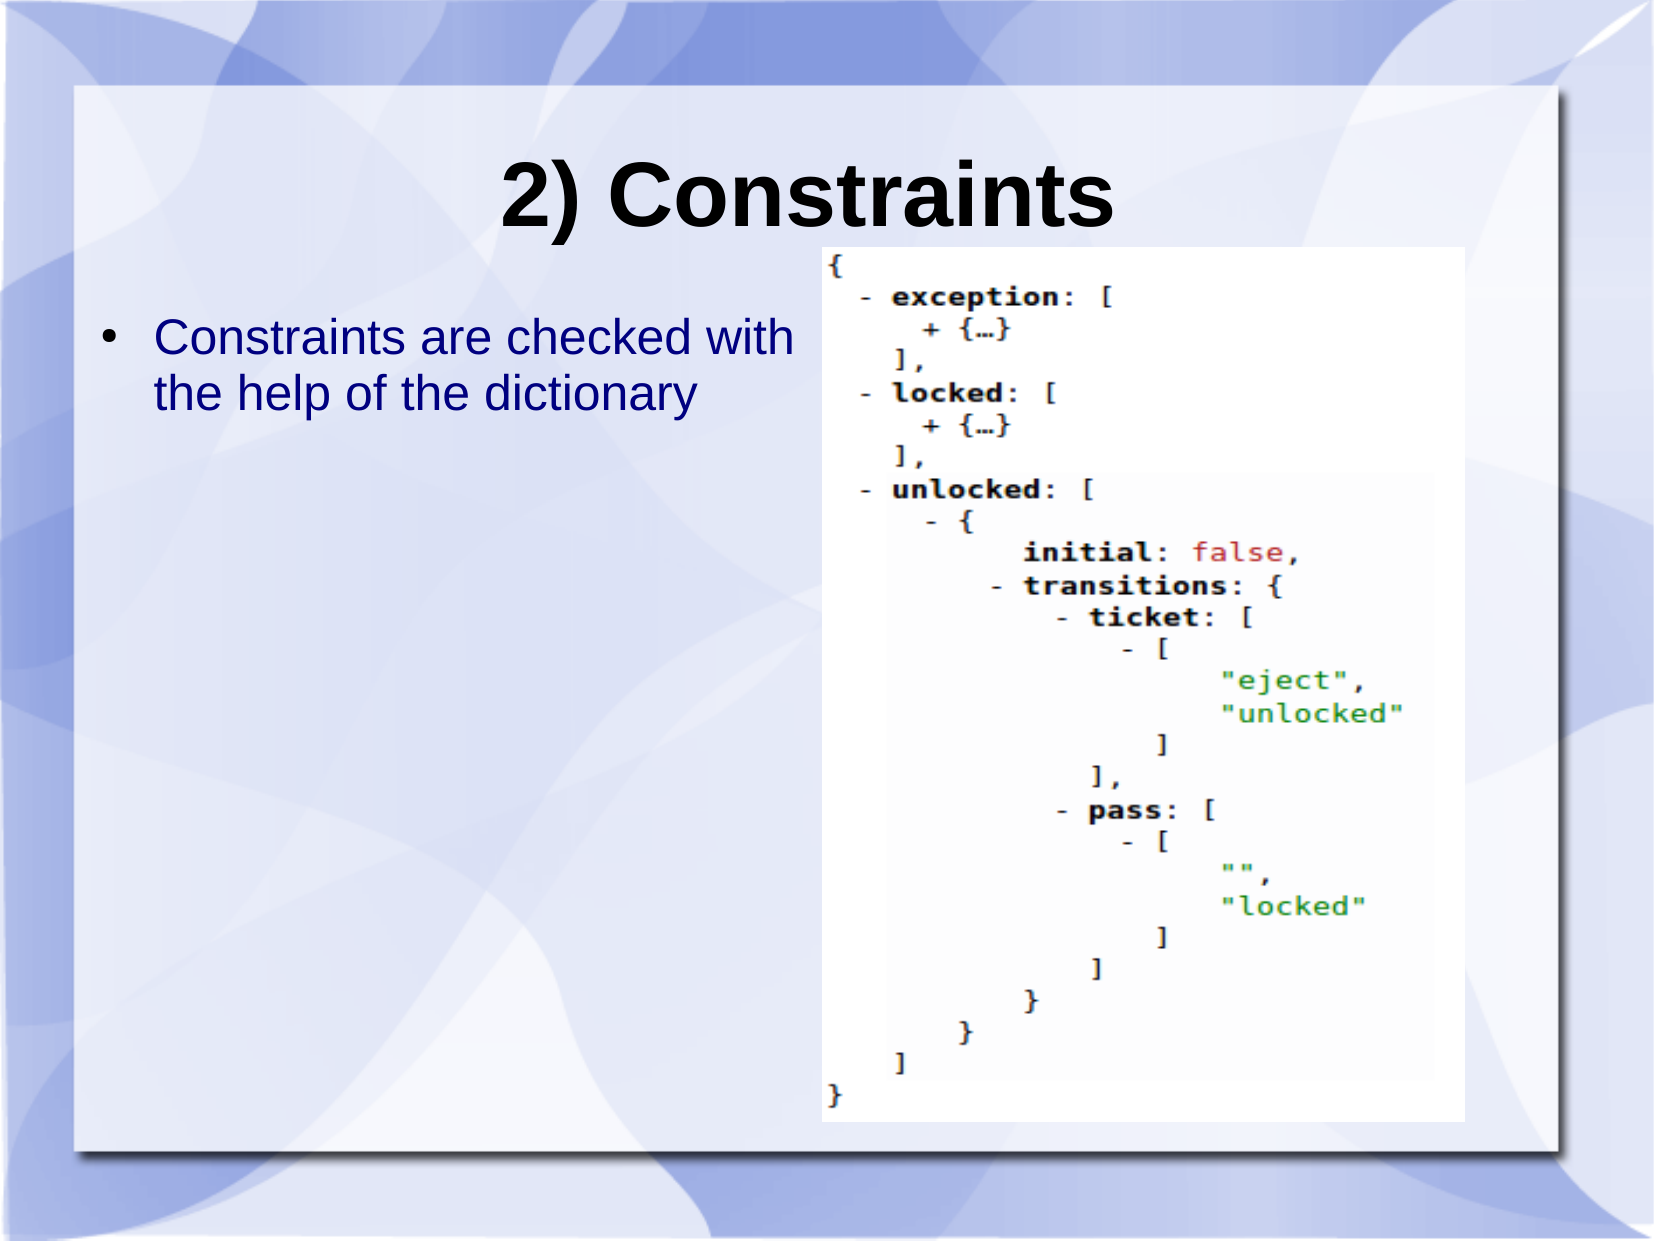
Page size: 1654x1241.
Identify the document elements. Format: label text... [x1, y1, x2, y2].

title 2) Constraints [82, 90, 1536, 298]
picture [0, 0, 1654, 1241]
list Constraints are checked with the help of the dictionary [82, 224, 839, 745]
